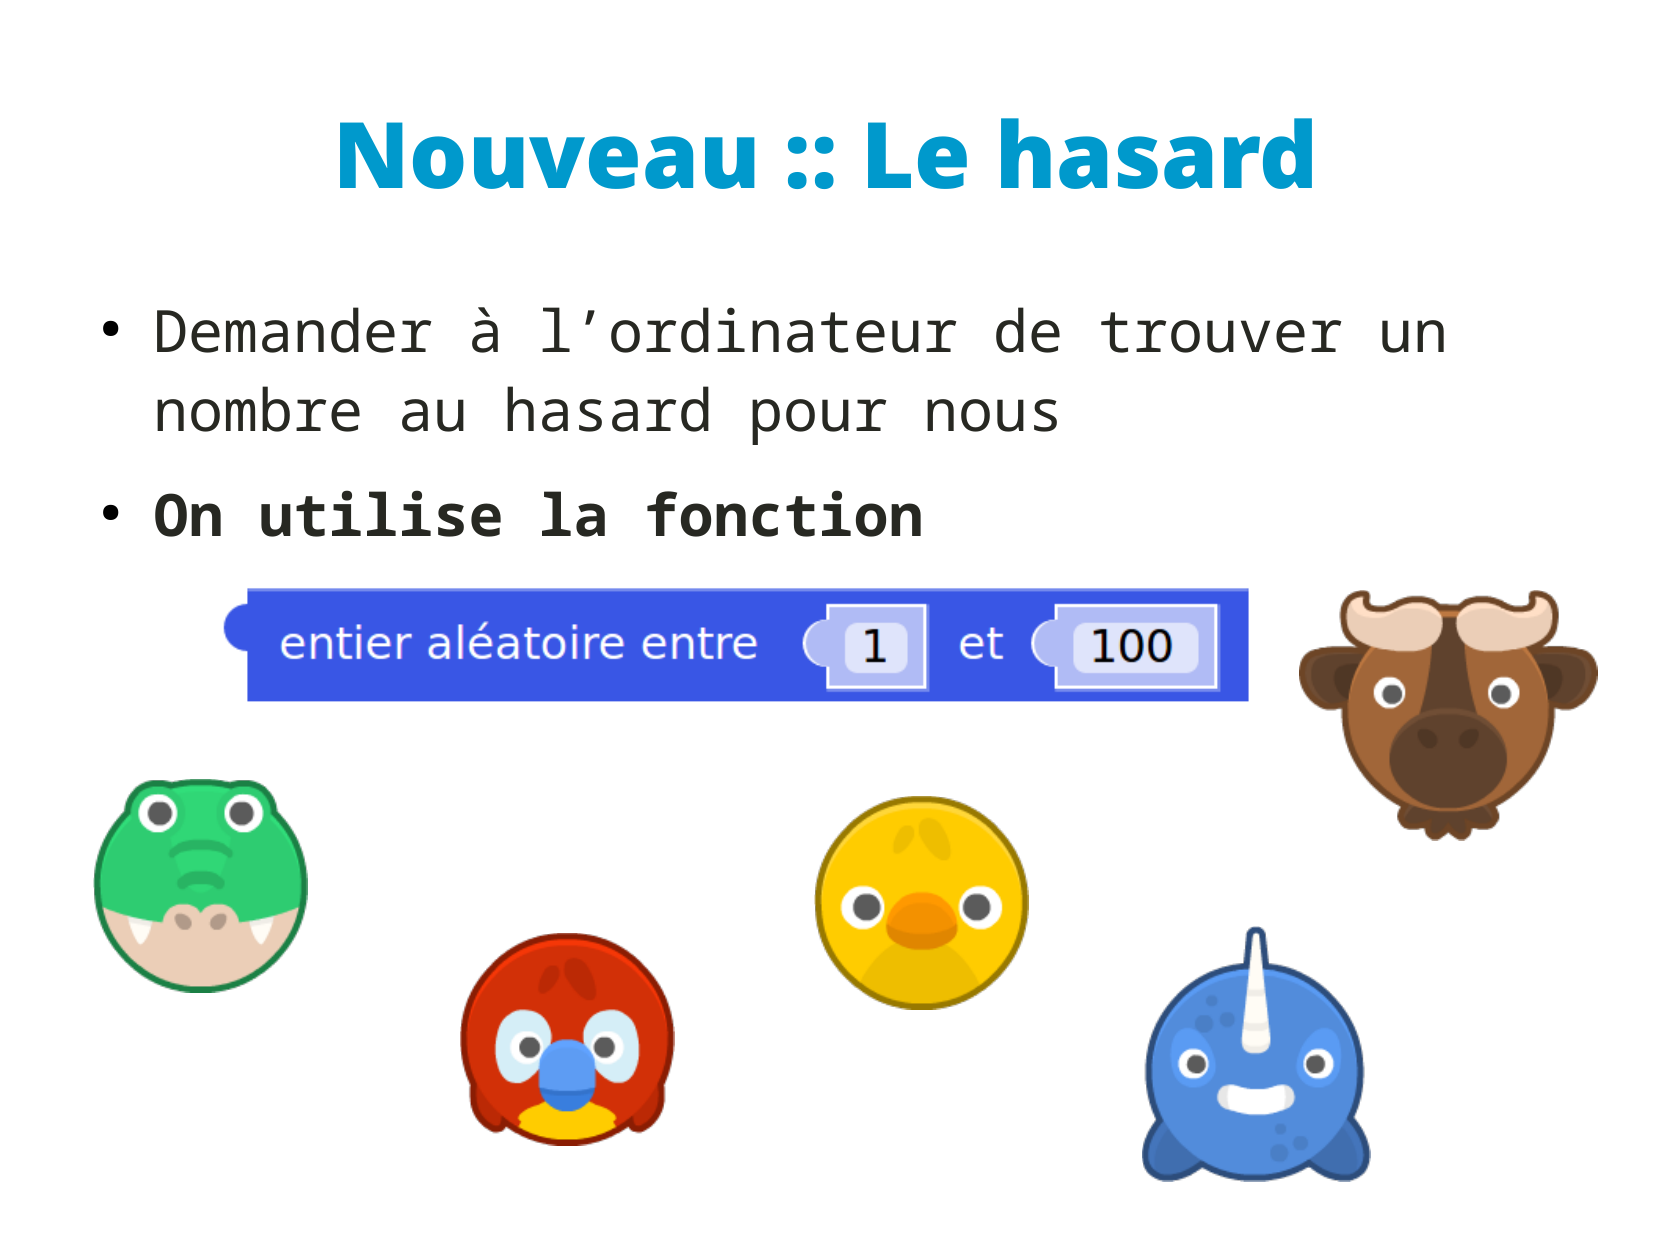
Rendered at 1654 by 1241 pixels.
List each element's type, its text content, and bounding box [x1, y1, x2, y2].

picture [207, 565, 1288, 733]
picture [1142, 926, 1371, 1182]
picture [460, 933, 675, 1146]
list Demander à l’ordinateur de trouver un nombre au hasard pour nous On utilise la fonction [82, 290, 1571, 1010]
picture [814, 796, 1029, 1010]
title Nouveau :: Le hasard [82, 49, 1571, 257]
picture [1299, 590, 1598, 841]
picture [93, 779, 308, 993]
